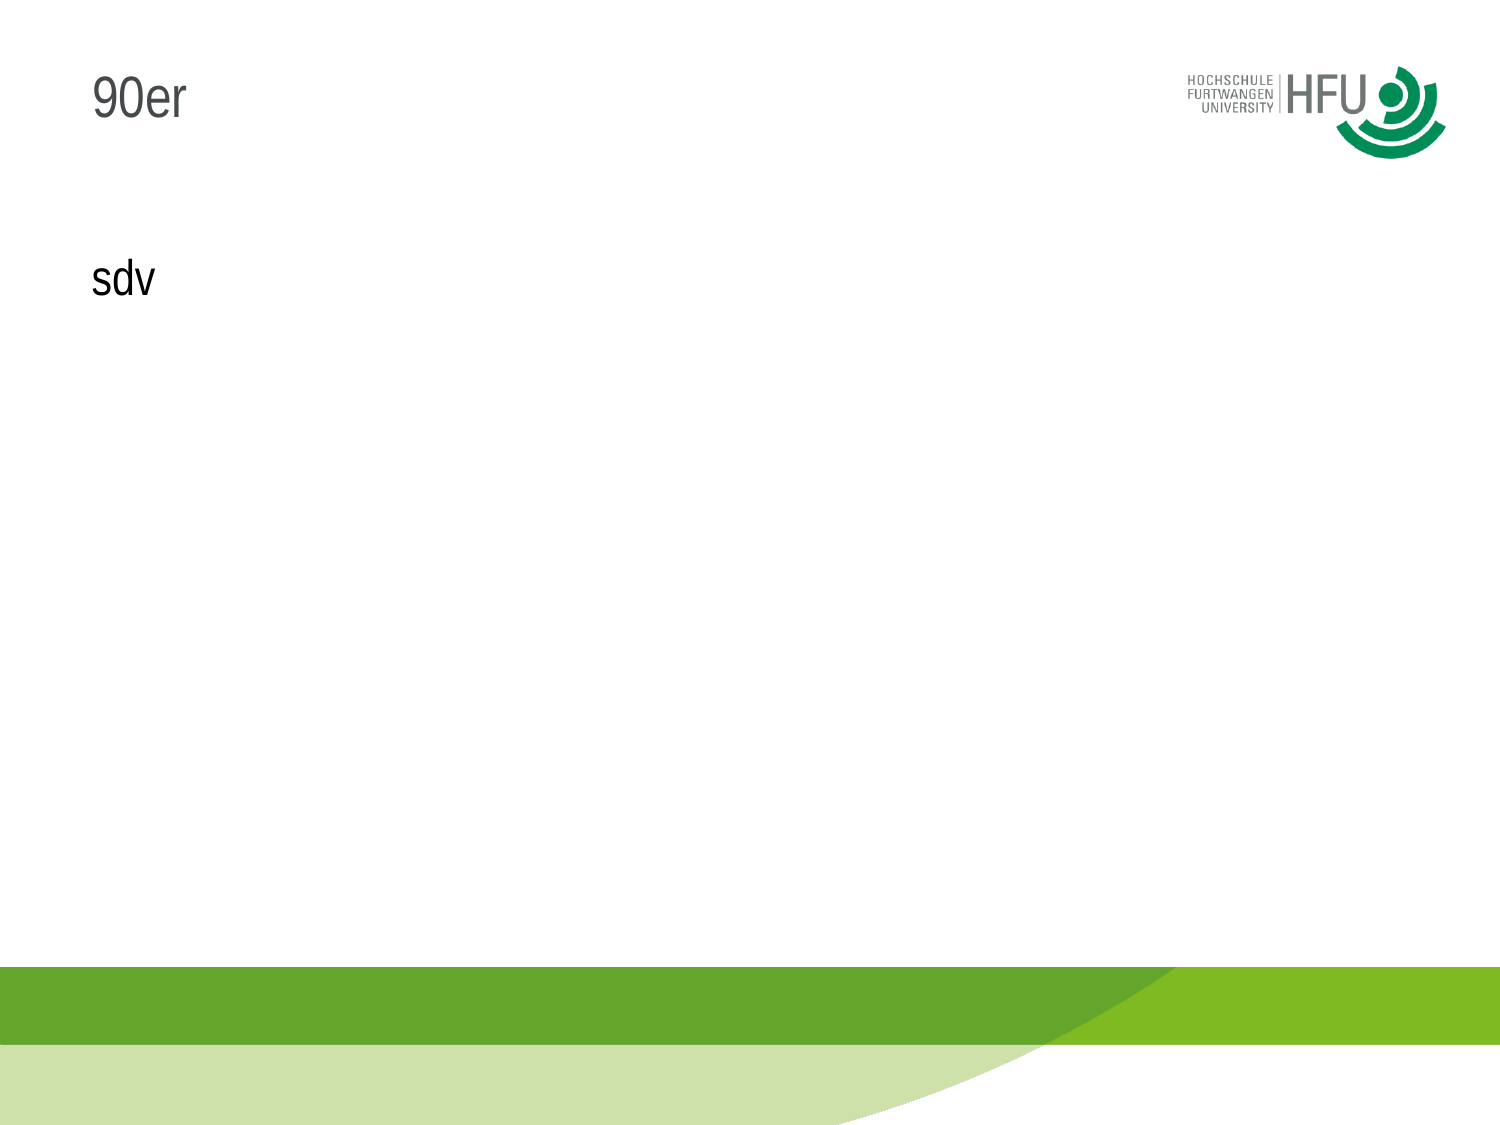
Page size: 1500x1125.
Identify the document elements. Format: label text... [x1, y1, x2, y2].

title 90er [77, 64, 1353, 153]
list sdv [76, 249, 1447, 913]
picture [0, 967, 1500, 1125]
picture [1166, 53, 1454, 164]
